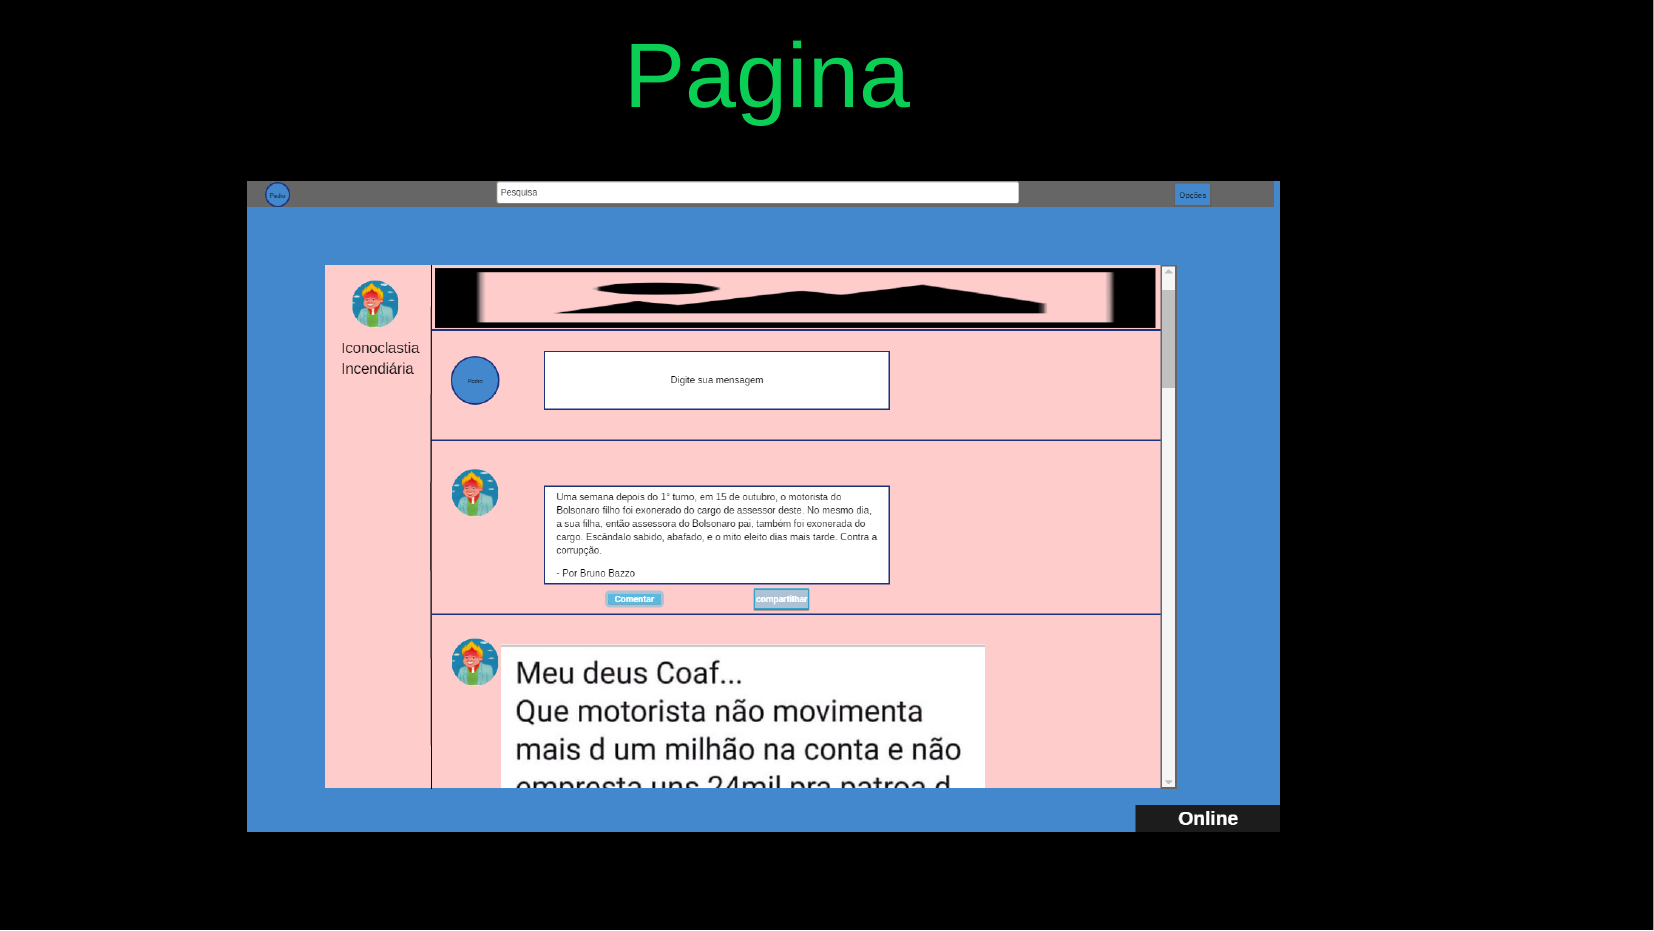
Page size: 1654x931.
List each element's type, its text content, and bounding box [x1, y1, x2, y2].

picture [247, 181, 1280, 832]
title Pagina [23, 0, 1512, 168]
